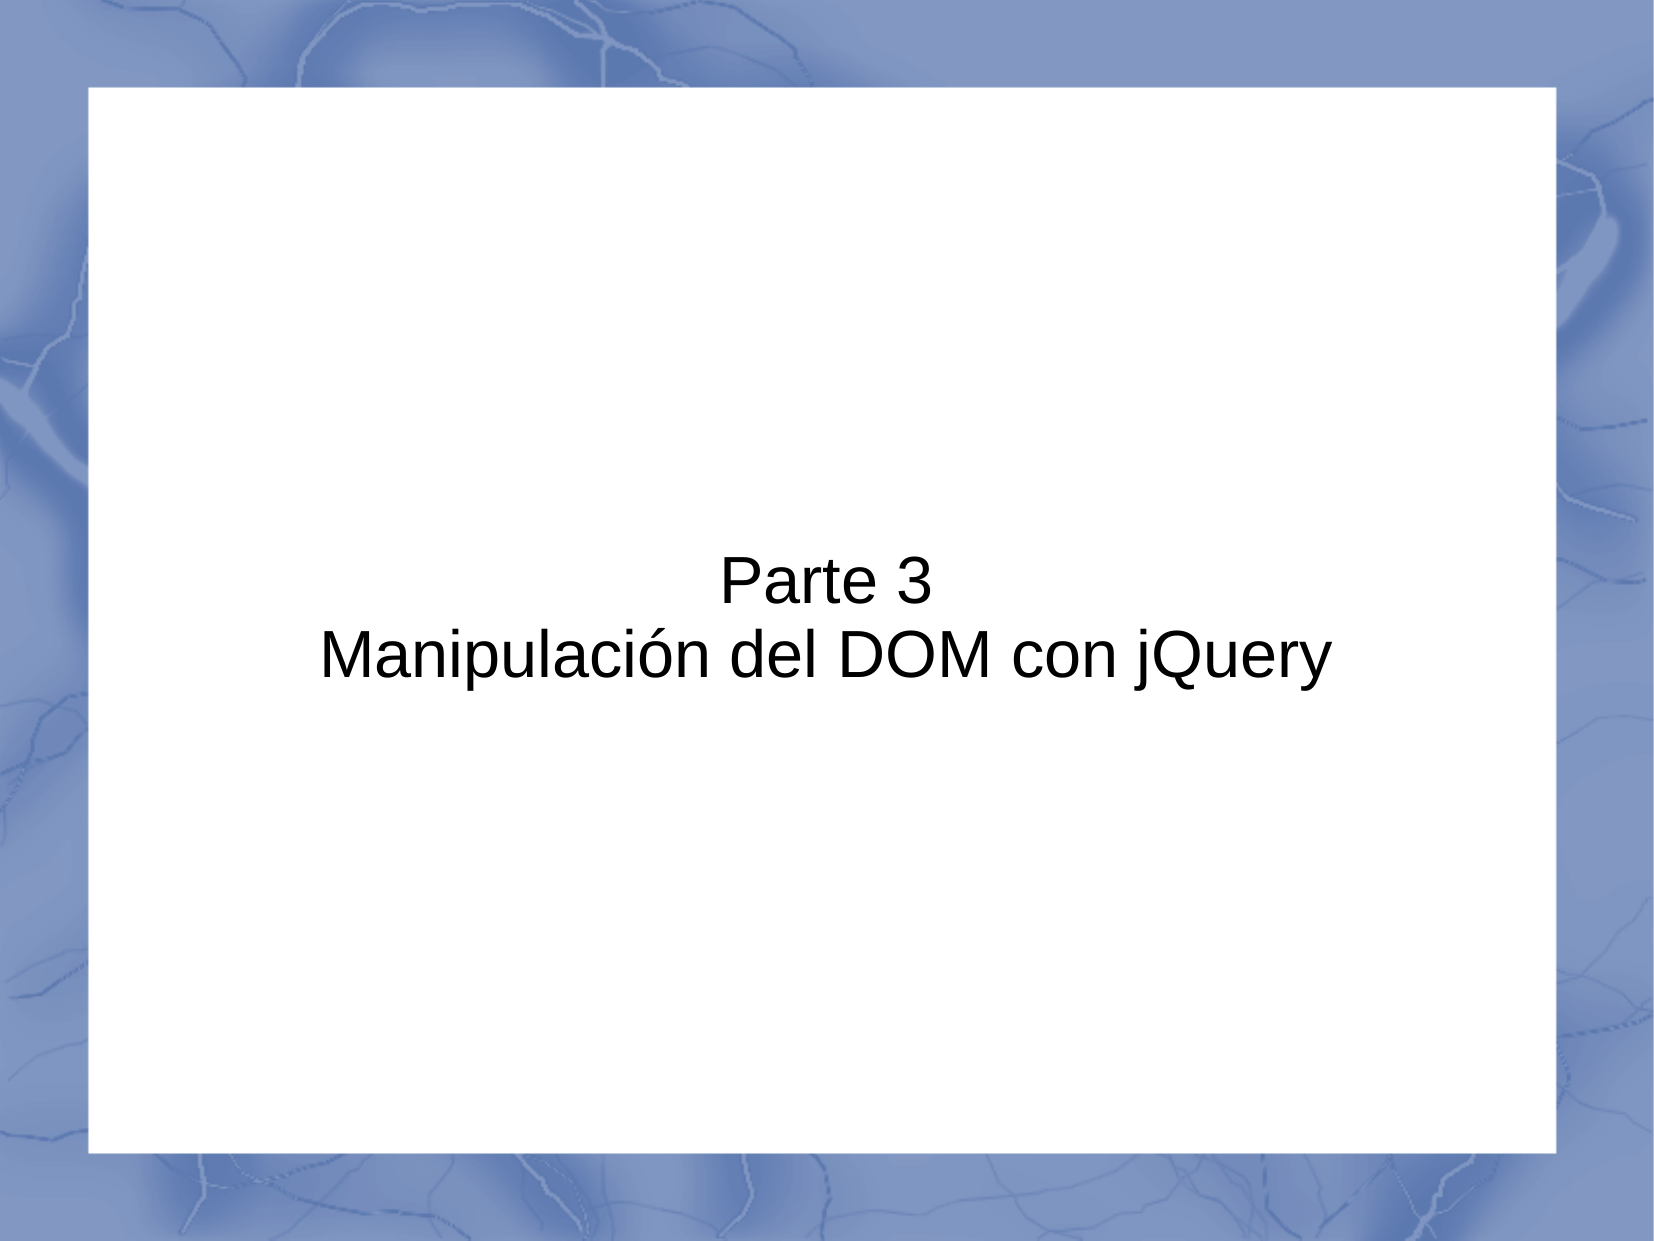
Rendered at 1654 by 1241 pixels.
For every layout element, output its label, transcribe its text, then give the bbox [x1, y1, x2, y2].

picture [0, 0, 1654, 1241]
subtitle Parte 3 Manipulación del DOM con jQuery [118, 90, 1536, 1145]
